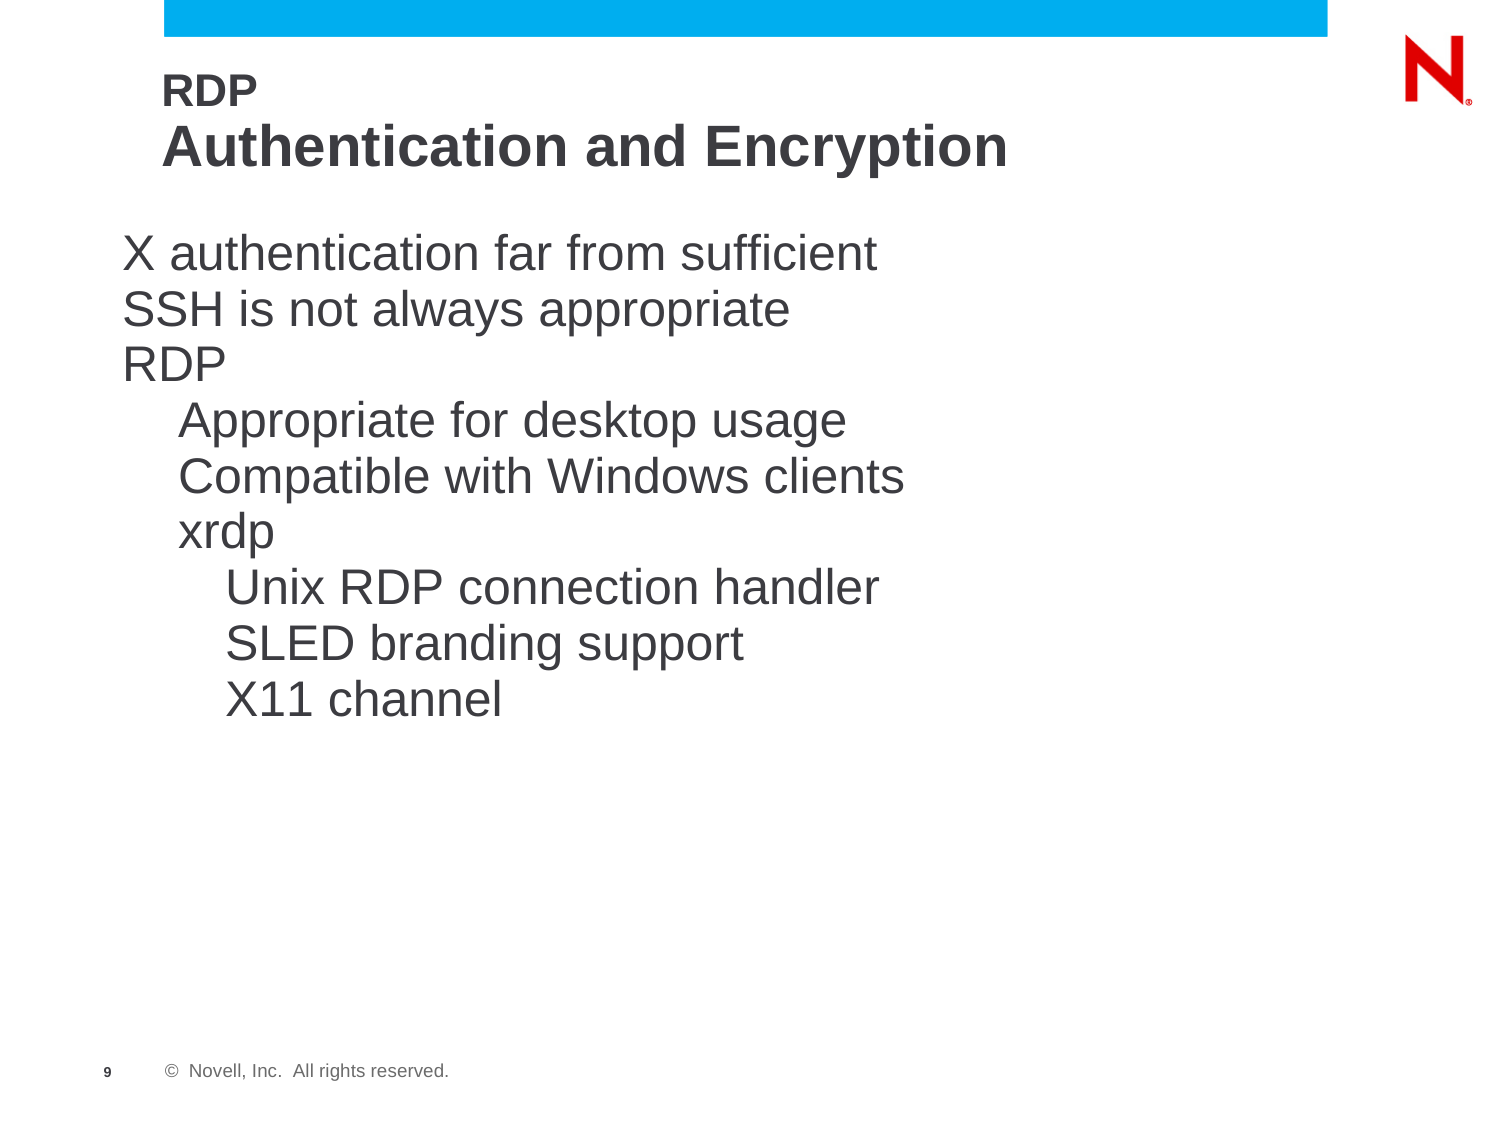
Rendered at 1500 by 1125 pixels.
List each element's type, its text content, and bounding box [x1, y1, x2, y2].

title RDP Authentication and Encryption [161, 41, 1383, 205]
text_box X authentication far from sufficient SSH is not always appropriate RDP Appropriate for desktop usage Compatible with Windows clients xrdp Unix RDP connection handler SLED branding support X11 channel [122, 224, 1391, 1013]
picture [1403, 32, 1473, 107]
